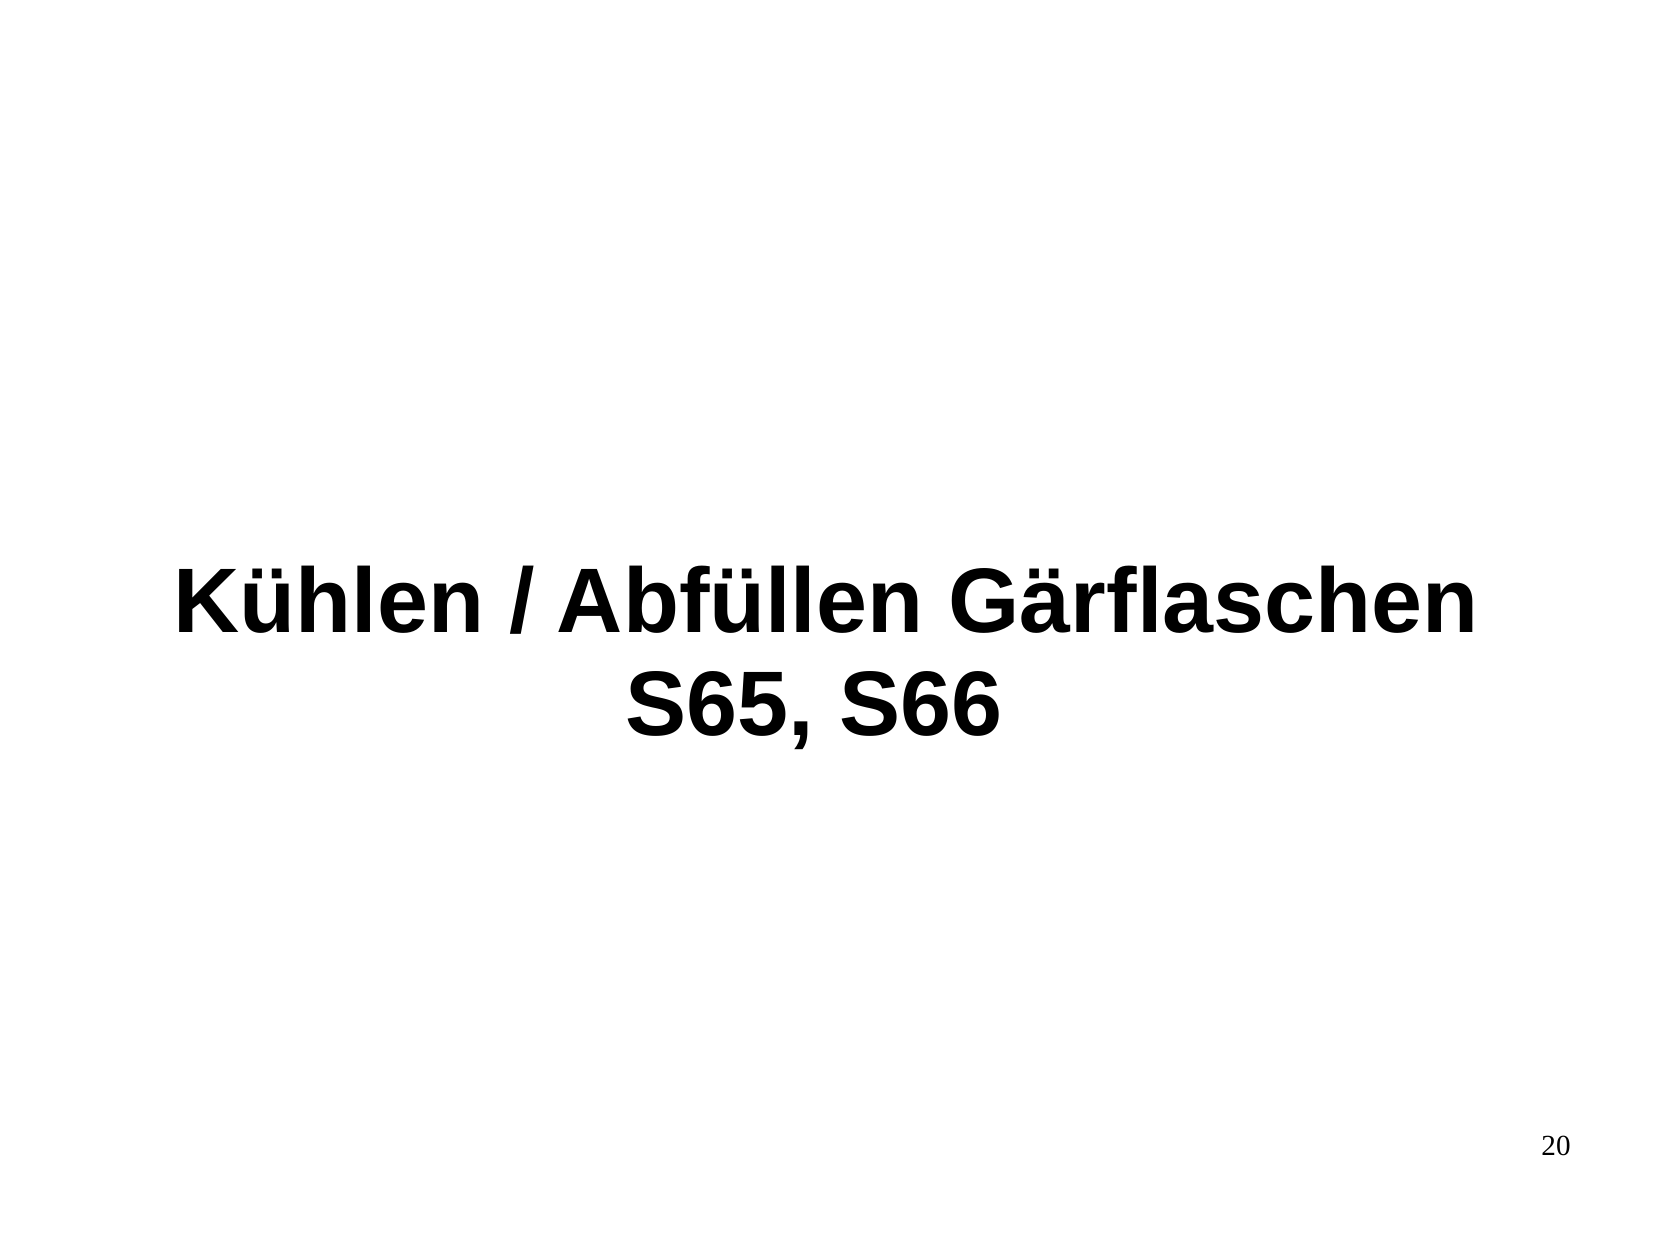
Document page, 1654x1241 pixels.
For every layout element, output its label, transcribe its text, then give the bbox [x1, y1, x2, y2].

title Kühlen / Abfüllen Gärflaschen S65, S66 [82, 548, 1571, 756]
